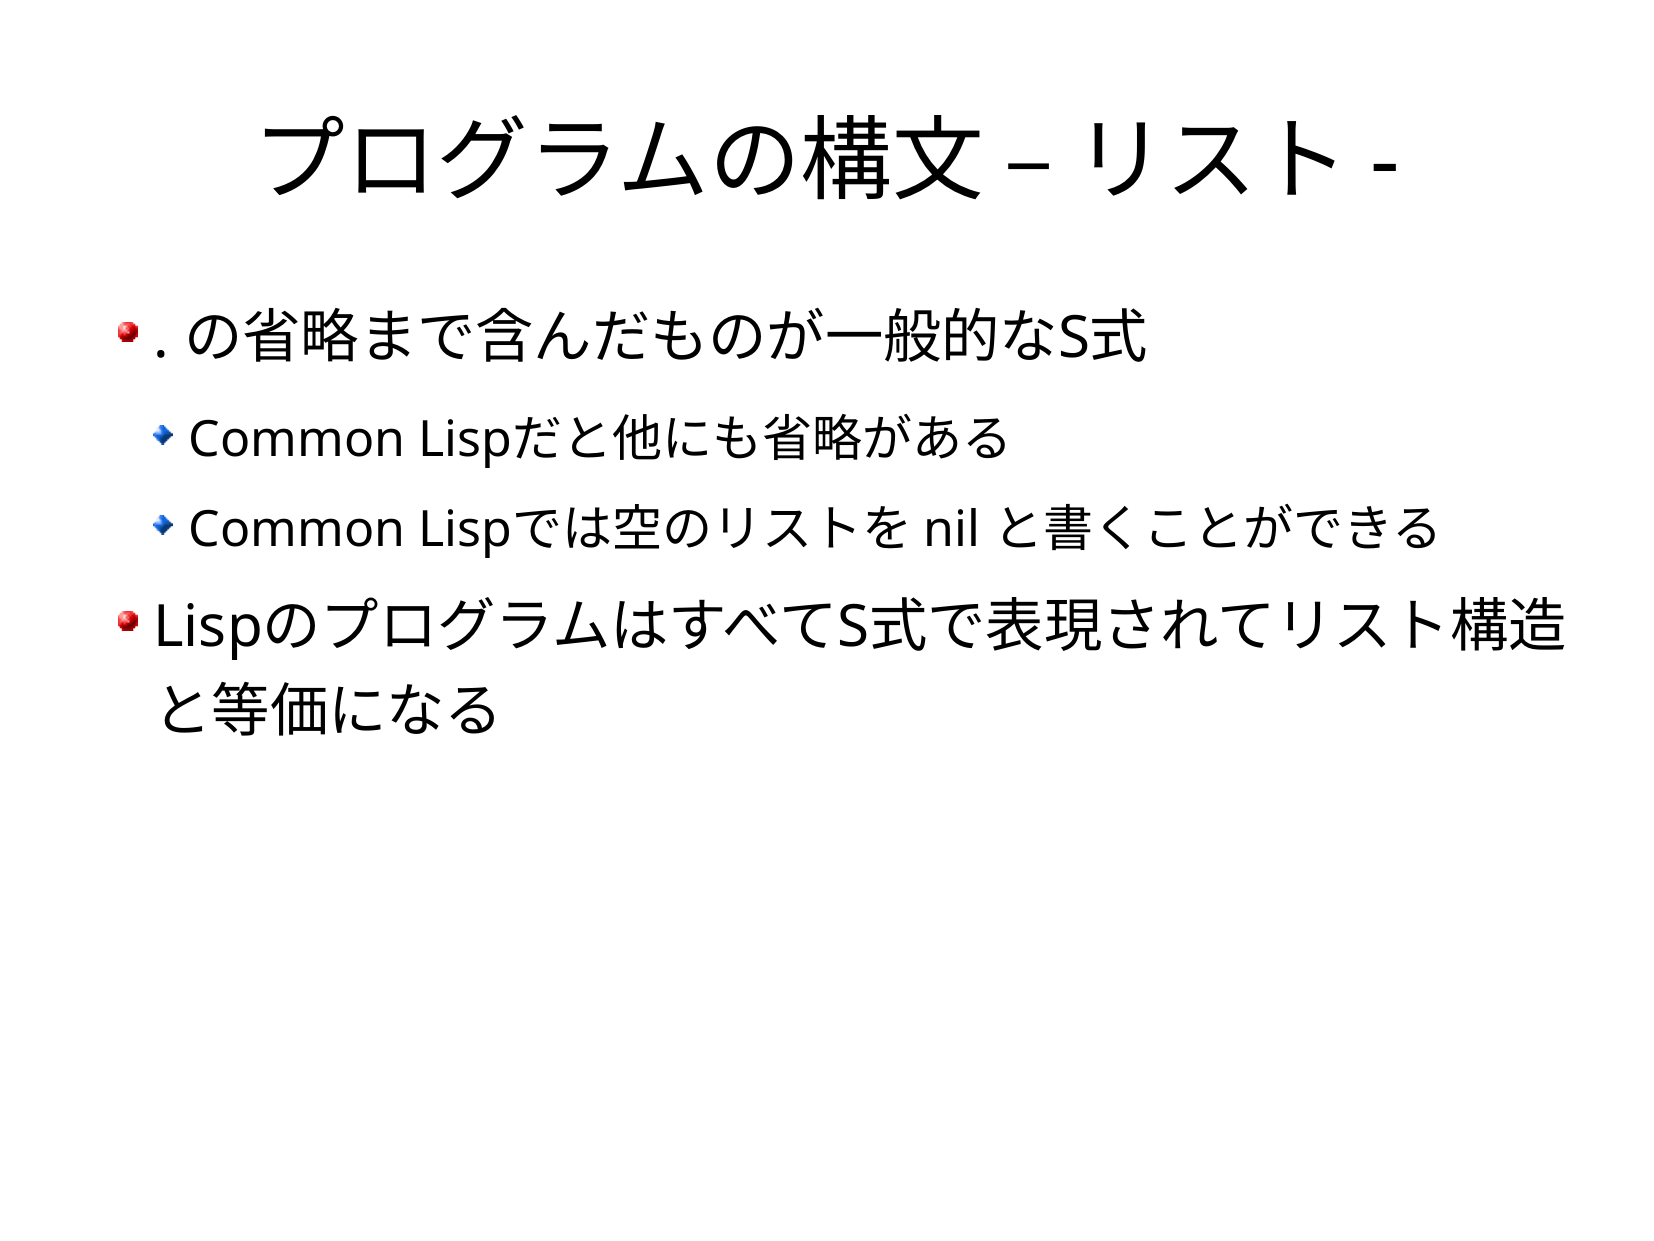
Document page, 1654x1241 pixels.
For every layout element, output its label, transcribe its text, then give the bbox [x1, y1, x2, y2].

list . の省略まで含んだものが一般的なS式 Common Lispだと他にも省略がある Common Lispでは空のリストを nil と書くことができる LispのプログラムはすべてS式で表現されてリスト構造と等価になる [82, 290, 1571, 1109]
title プログラムの構文 – リスト - [82, 56, 1571, 250]
